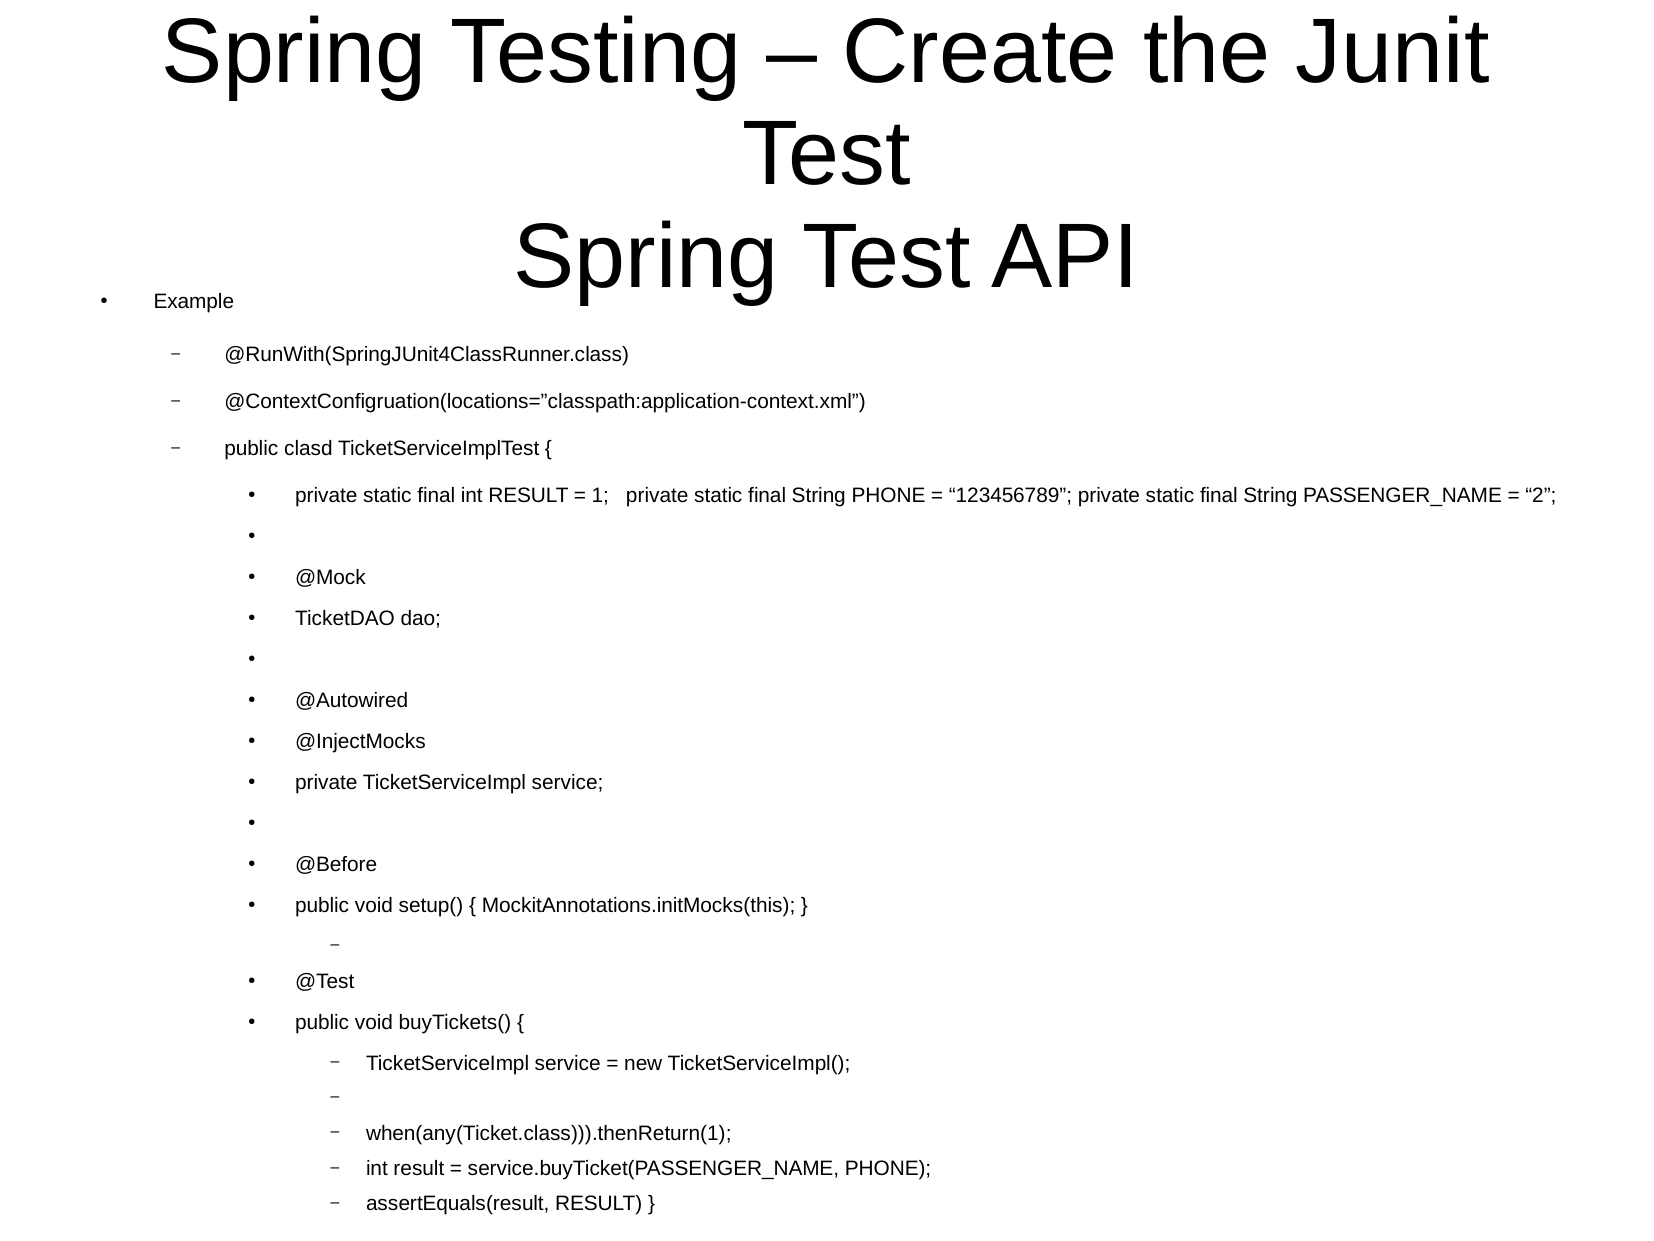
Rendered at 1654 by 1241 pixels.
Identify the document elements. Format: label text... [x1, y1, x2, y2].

title Spring Testing – Create the Junit Test Spring Test API [82, 0, 1571, 290]
list Example @RunWith(SpringJUnit4ClassRunner.class) @ContextConfigruation(locations=”classpath:application-context.xml”) public clasd TicketServiceImplTest { private static final int RESULT = 1; private static final String PHONE = “123456789”; private static final String PASSENGER_NAME = “2”; @Mock TicketDAO dao; @Autowired @InjectMocks private TicketServiceImpl service; @Before public void setup() { MockitAnnotations.initMocks(this); } @Test public void buyTickets() { TicketServiceImpl service = new TicketServiceImpl(); when(any(Ticket.class))).thenReturn(1); int result = service.buyTicket(PASSENGER_NAME, PHONE); assertEquals(result, RESULT) } [82, 290, 1636, 1231]
